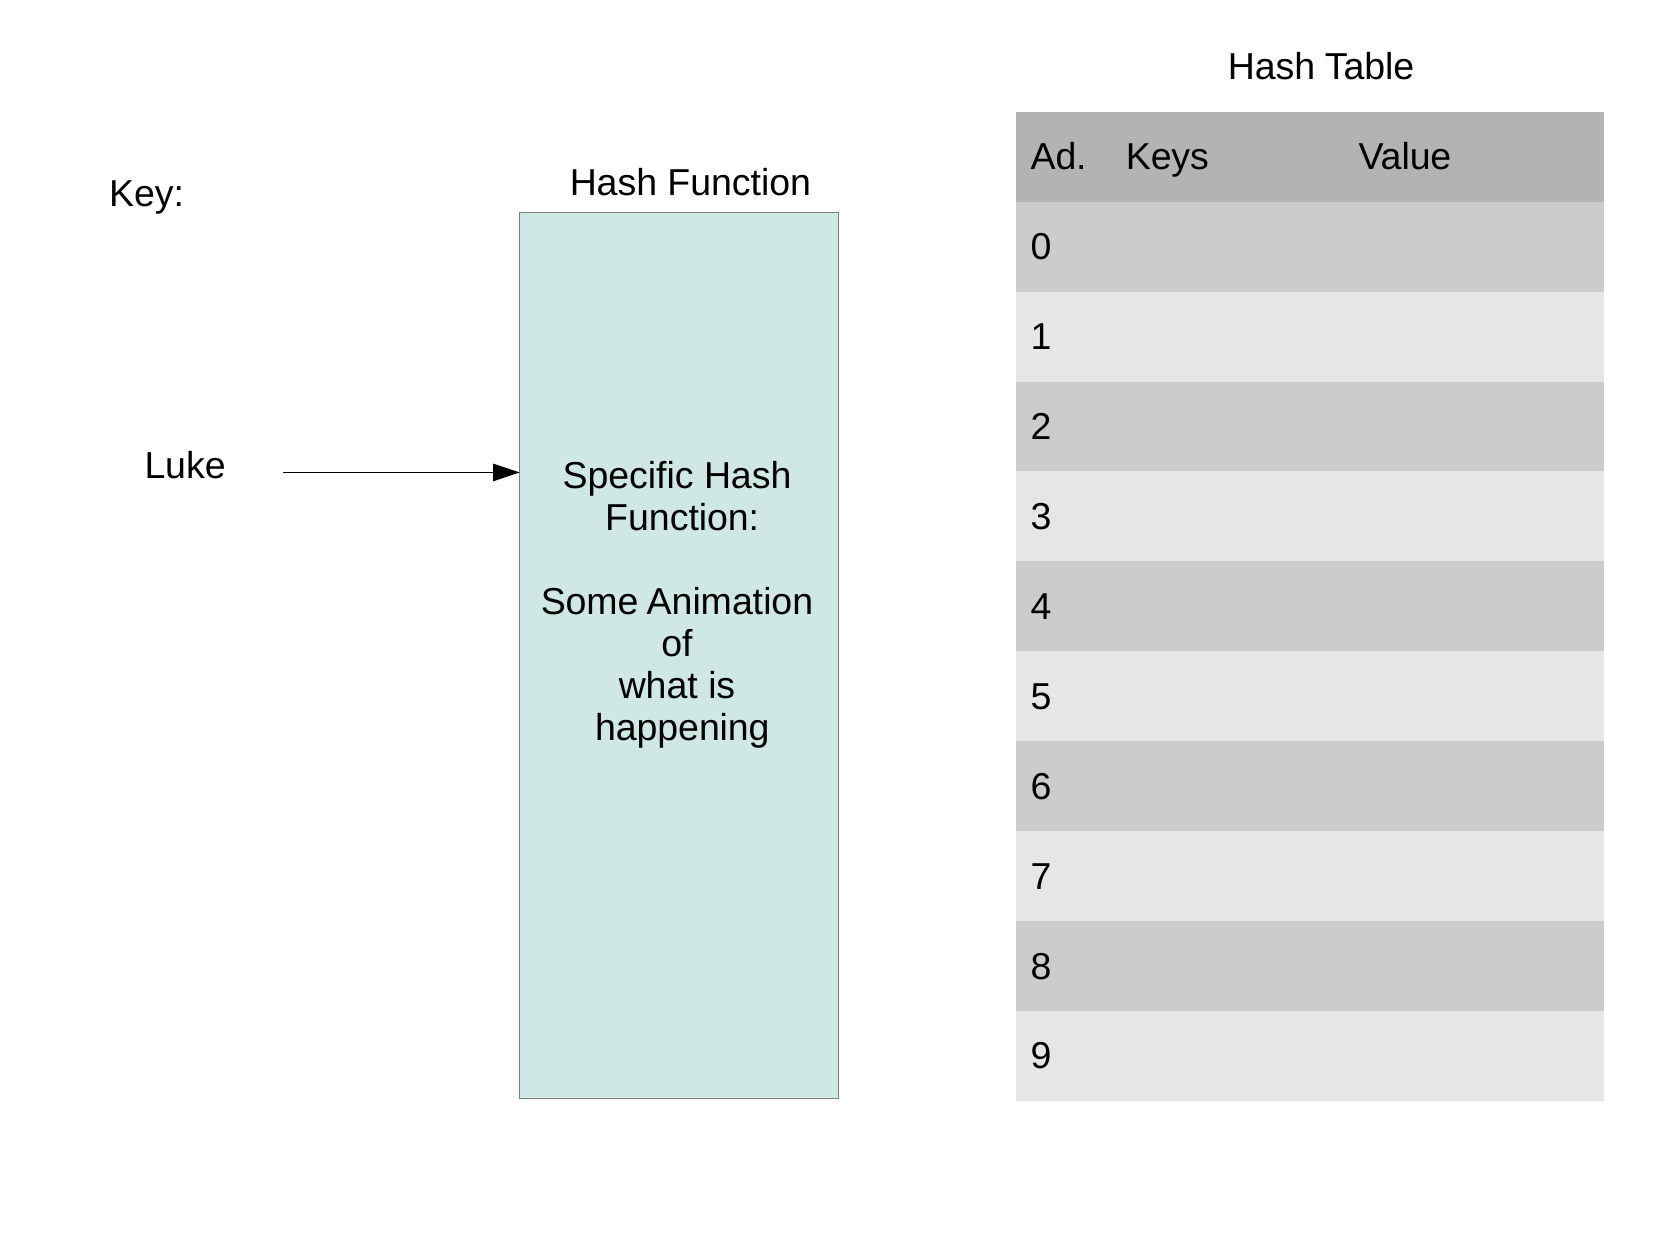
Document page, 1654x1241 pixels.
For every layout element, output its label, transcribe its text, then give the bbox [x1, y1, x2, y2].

table_header Value [1344, 112, 1604, 202]
table_cell 1 [1016, 292, 1111, 382]
text_box Specific Hash Function: Some Animation of what is happening [525, 447, 839, 756]
table_cell [1111, 921, 1344, 1011]
table_cell 6 [1016, 741, 1111, 831]
table_cell [1111, 651, 1344, 741]
table_cell [1111, 202, 1344, 292]
table_cell [1111, 831, 1344, 921]
table_cell 8 [1016, 921, 1111, 1011]
table_cell [1344, 382, 1604, 471]
table_cell [1344, 292, 1604, 382]
table_cell 5 [1016, 651, 1111, 741]
table_cell 3 [1016, 471, 1111, 561]
table_cell [1344, 202, 1604, 292]
table_cell [1344, 921, 1604, 1011]
text_box Hash Table [1213, 37, 1430, 95]
table_cell [1344, 561, 1604, 651]
table_cell 0 [1016, 202, 1111, 292]
table_cell [1344, 831, 1604, 921]
table_cell [1344, 651, 1604, 741]
table_cell [1344, 471, 1604, 561]
table_cell [1111, 561, 1344, 651]
text_box Luke [129, 437, 485, 494]
table_cell [1111, 1011, 1344, 1101]
table_cell [1344, 741, 1604, 831]
table_cell [1111, 382, 1344, 471]
text_box Key: [94, 165, 200, 223]
table_cell [1344, 1011, 1604, 1101]
table_cell 4 [1016, 561, 1111, 651]
text_box [519, 212, 839, 1099]
table_header Ad. [1016, 112, 1111, 202]
table_cell [1111, 471, 1344, 561]
table_cell [1111, 741, 1344, 831]
text_box Hash Function [555, 153, 827, 211]
table_cell 7 [1016, 831, 1111, 921]
table_header Keys [1111, 112, 1344, 202]
table_cell 2 [1016, 382, 1111, 471]
table_cell [1111, 292, 1344, 382]
table_cell 9 [1016, 1011, 1111, 1101]
